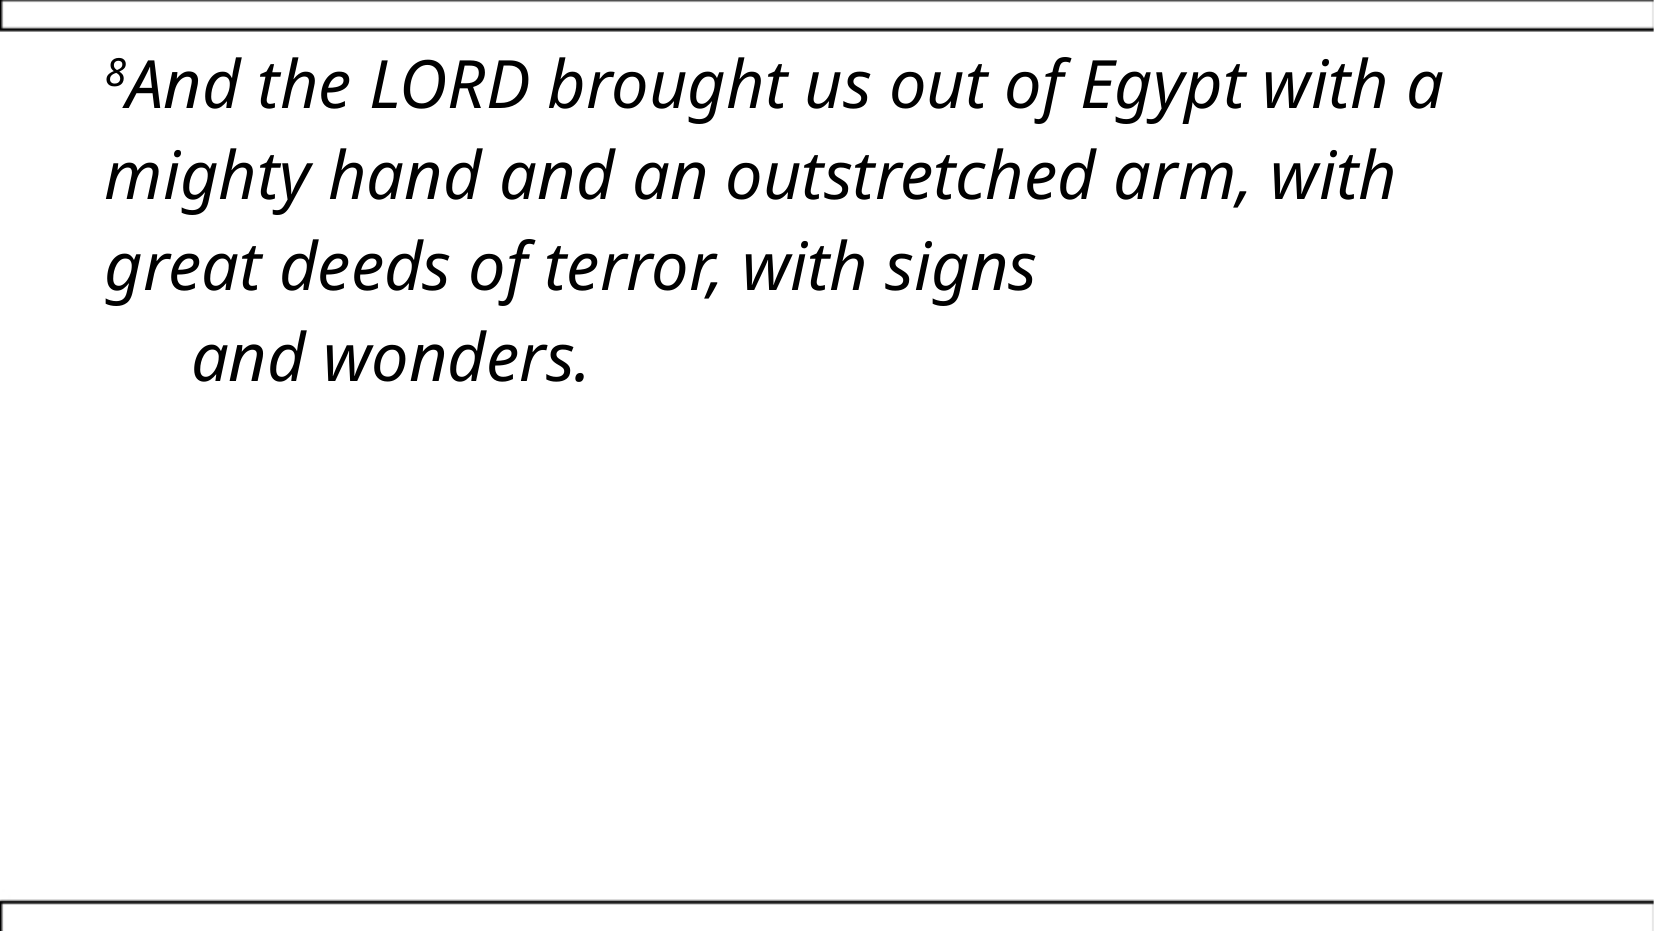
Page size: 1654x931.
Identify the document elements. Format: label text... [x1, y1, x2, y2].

picture [0, 0, 1654, 931]
text_box 8And the LORD brought us out of Egypt with a mighty hand and an outstretched arm, with great deeds of terror, with signs and wonders. [90, 30, 1576, 421]
